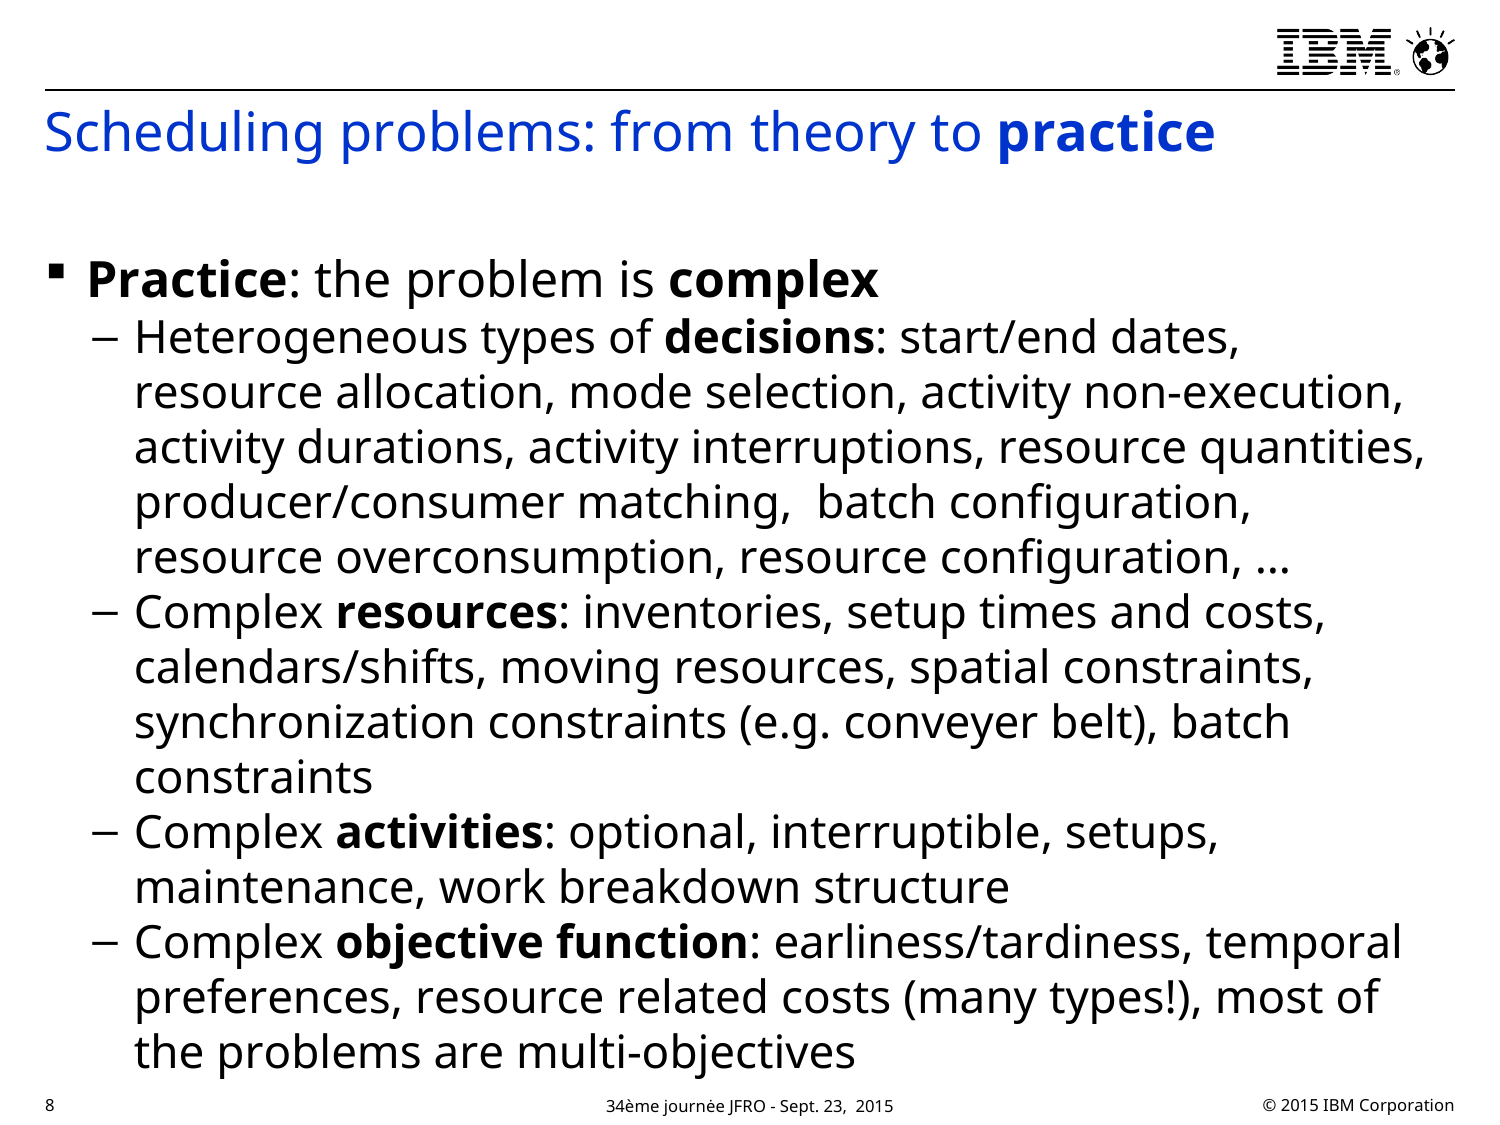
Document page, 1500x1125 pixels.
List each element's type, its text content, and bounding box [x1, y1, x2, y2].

title Scheduling problems: from theory to practice [29, 97, 1455, 203]
list Practice: the problem is complex Heterogeneous types of decisions: start/end dates, resource allocation, mode selection, activity non-execution, activity durations, activity interruptions, resource quantities, producer/consumer matching, batch configuration, resource overconsumption, resource configuration, … Complex resources: inventories, setup times and costs, calendars/shifts, moving resources, spatial constraints, synchronization constraints (e.g. conveyer belt), batch constraints Complex activities: optional, interruptible, setups, maintenance, work breakdown structure Complex objective function: earliness/tardiness, temporal preferences, resource related costs (many types!), most of the problems are multi-objectives [29, 239, 1455, 1086]
picture [1260, 10, 1468, 90]
